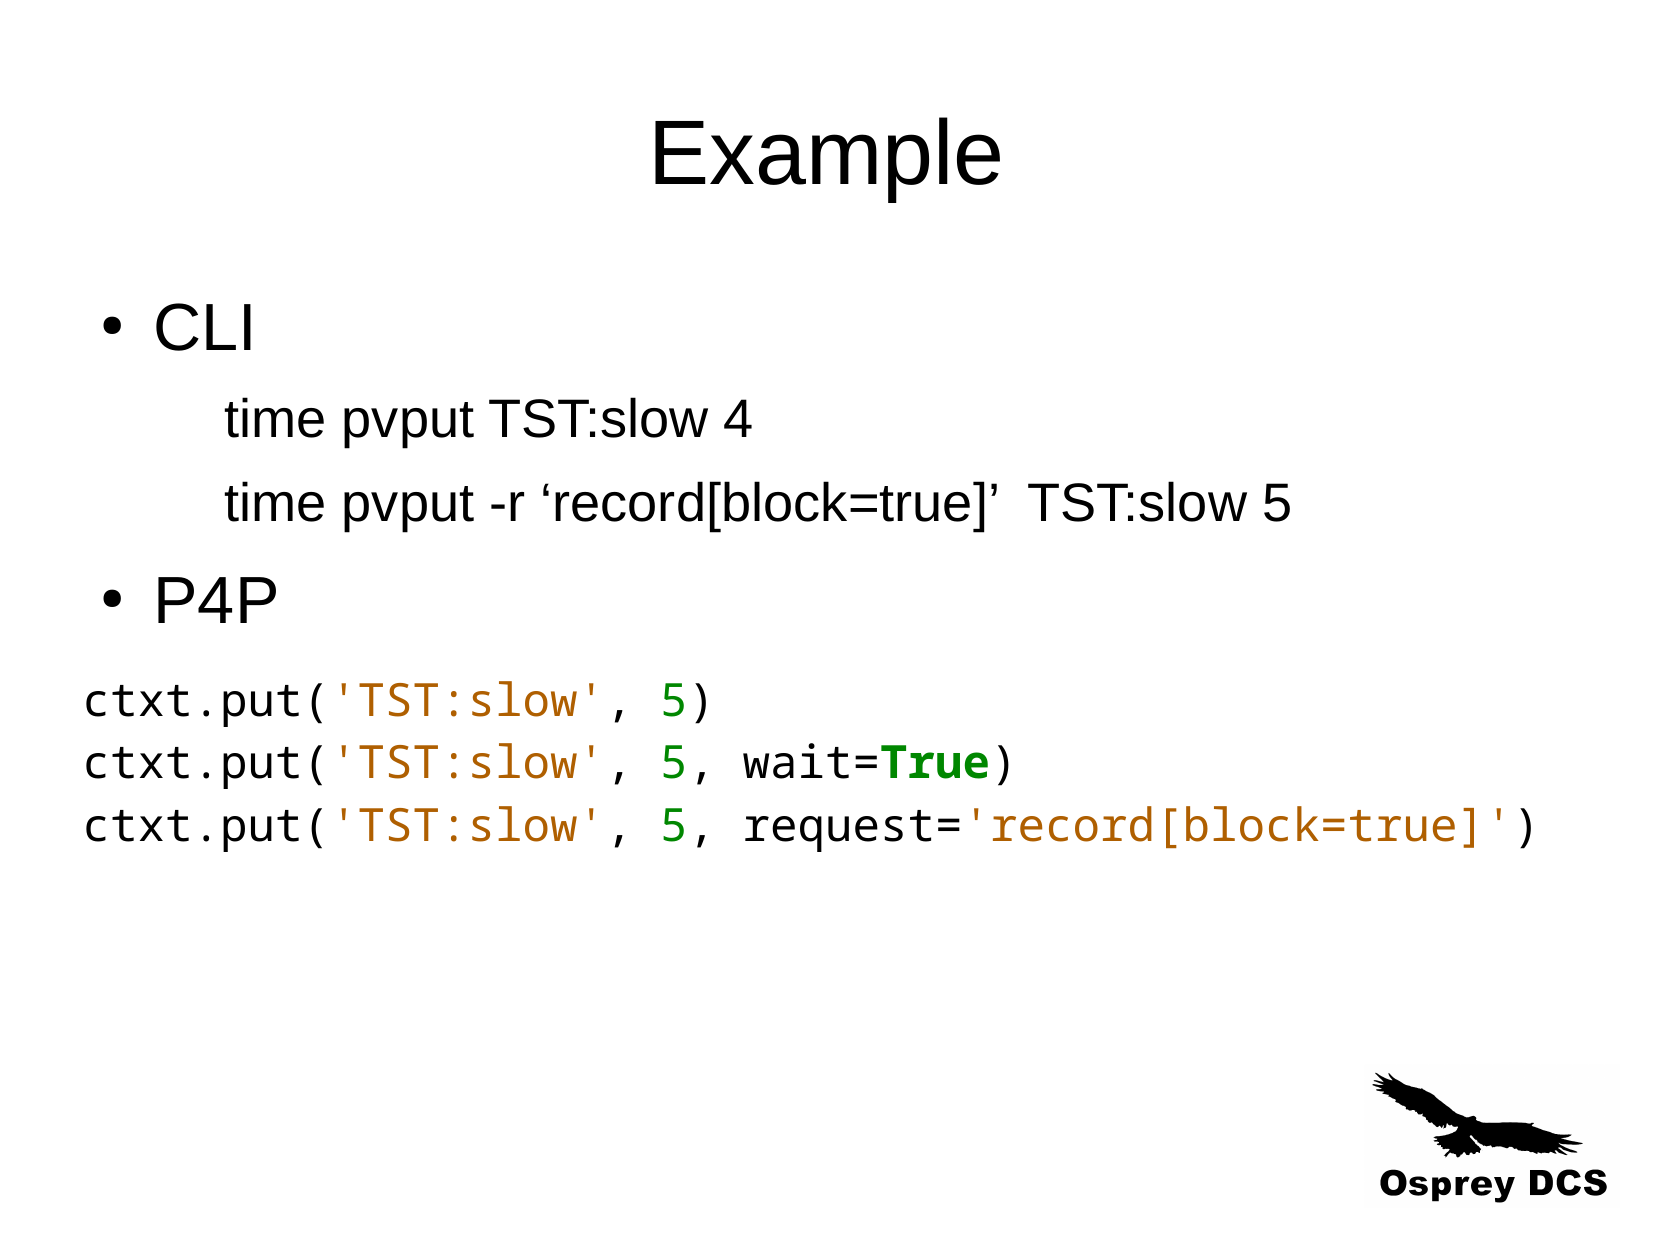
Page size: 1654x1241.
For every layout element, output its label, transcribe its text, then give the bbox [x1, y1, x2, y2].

title Example [82, 49, 1571, 257]
list CLI time pvput TST:slow 4 time pvput -r ‘record[block=true]’ TST:slow 5 P4P ctxt.put('TST:slow', 5) ctxt.put('TST:slow', 5, wait=True) ctxt.put('TST:slow', 5, request='record[block=true]') [82, 290, 1571, 1010]
picture [1364, 1064, 1620, 1208]
